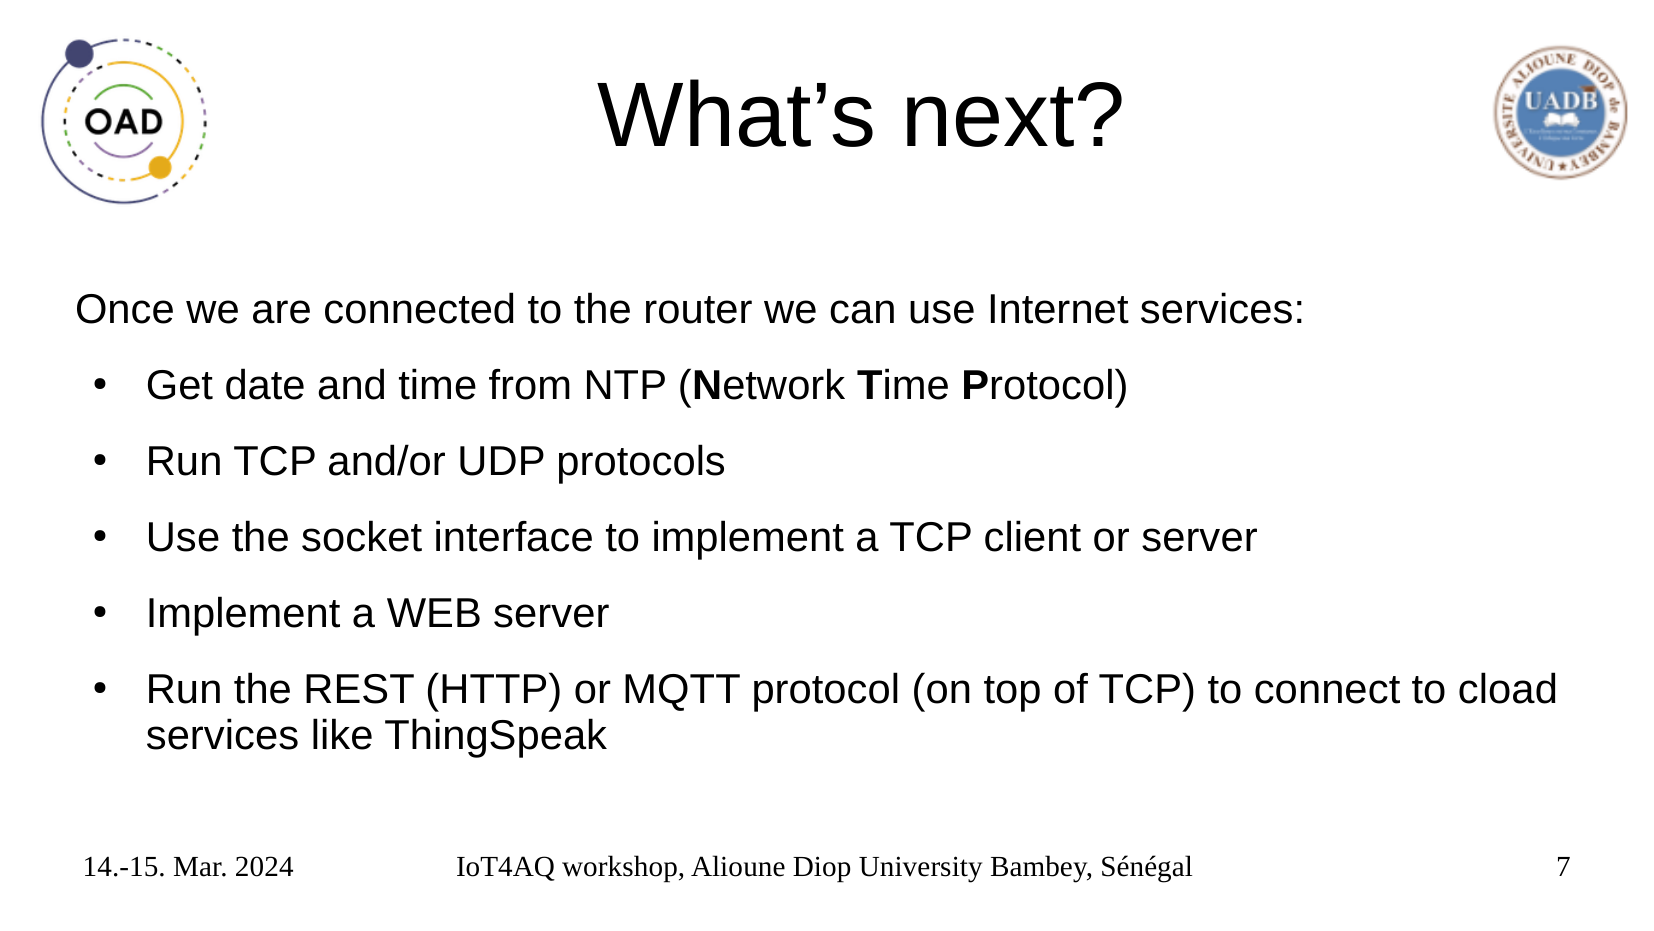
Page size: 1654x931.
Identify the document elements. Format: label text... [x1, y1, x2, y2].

picture [1482, 37, 1641, 188]
picture [0, 24, 242, 225]
title What’s next? [278, 37, 1446, 193]
list Once we are connected to the router we can use Internet services: Get date and time from NTP (Network Time Protocol) Run TCP and/or UDP protocols Use the socket interface to implement a TCP client or server Implement a WEB server Run the REST (HTTP) or MQTT protocol (on top of TCP) to connect to cload services like ThingSpeak [75, 285, 1564, 826]
